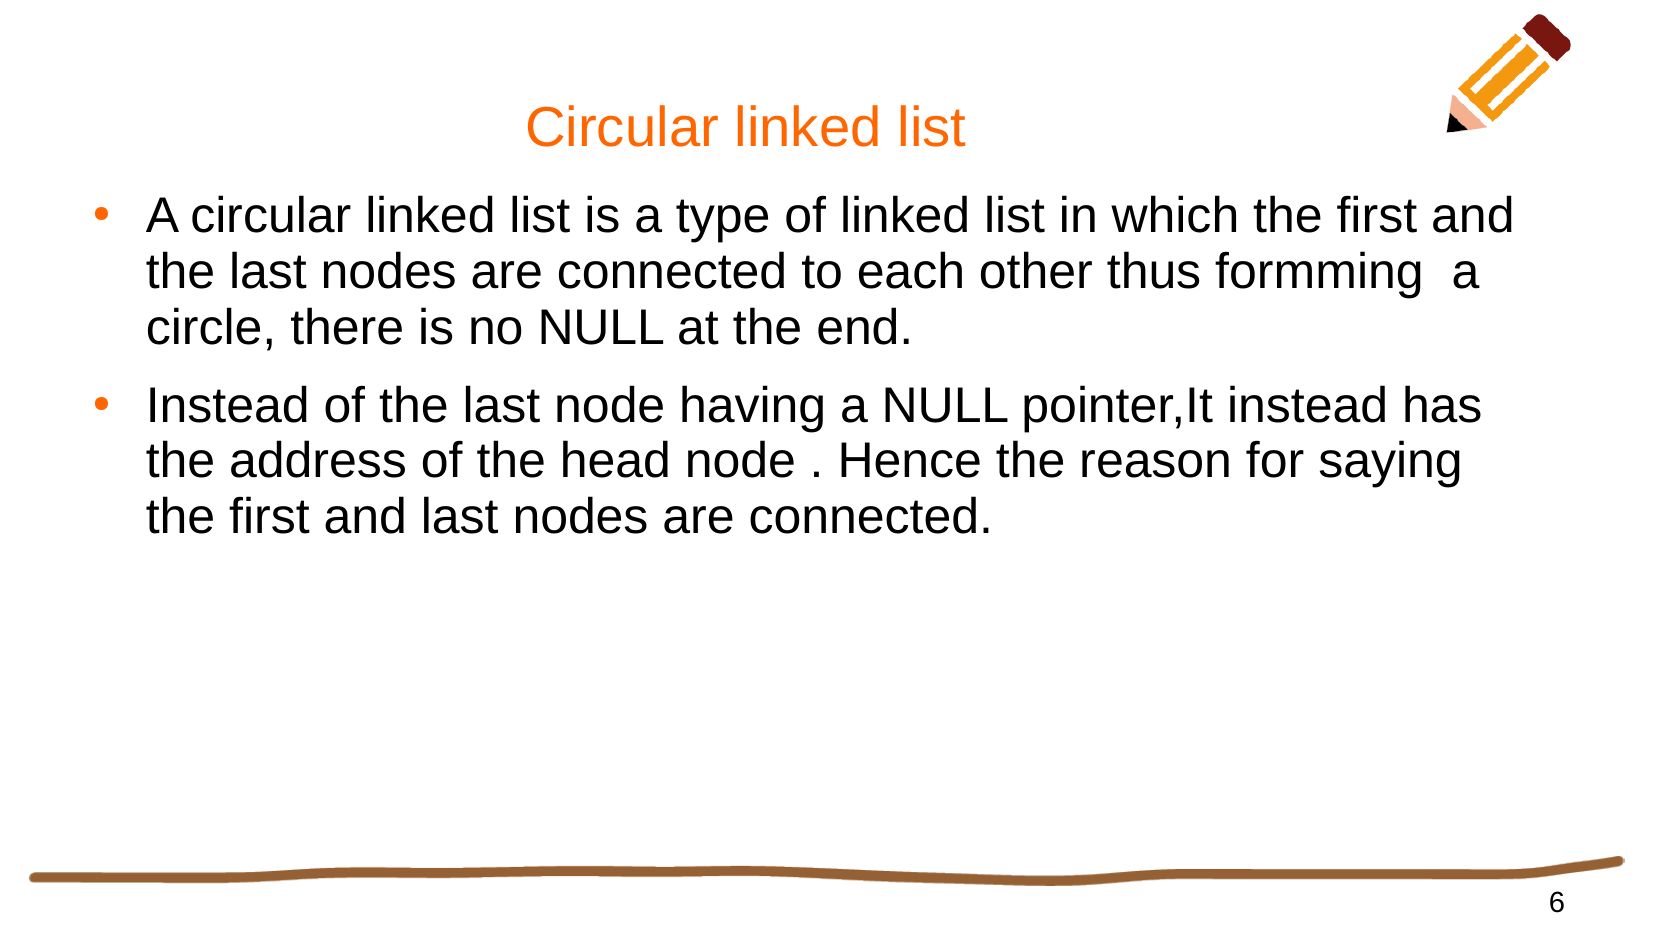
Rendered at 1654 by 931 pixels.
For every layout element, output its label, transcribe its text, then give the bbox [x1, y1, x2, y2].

title Circular linked list [66, 75, 1426, 179]
picture [1446, 14, 1571, 133]
list A circular linked list is a type of linked list in which the first and the last nodes are connected to each other thus formming a circle, there is no NULL at the end. Instead of the last node having a NULL pointer,It instead has the address of the head node . Hence the reason for saying the first and last nodes are connected. [75, 187, 1524, 826]
picture [29, 856, 1625, 886]
